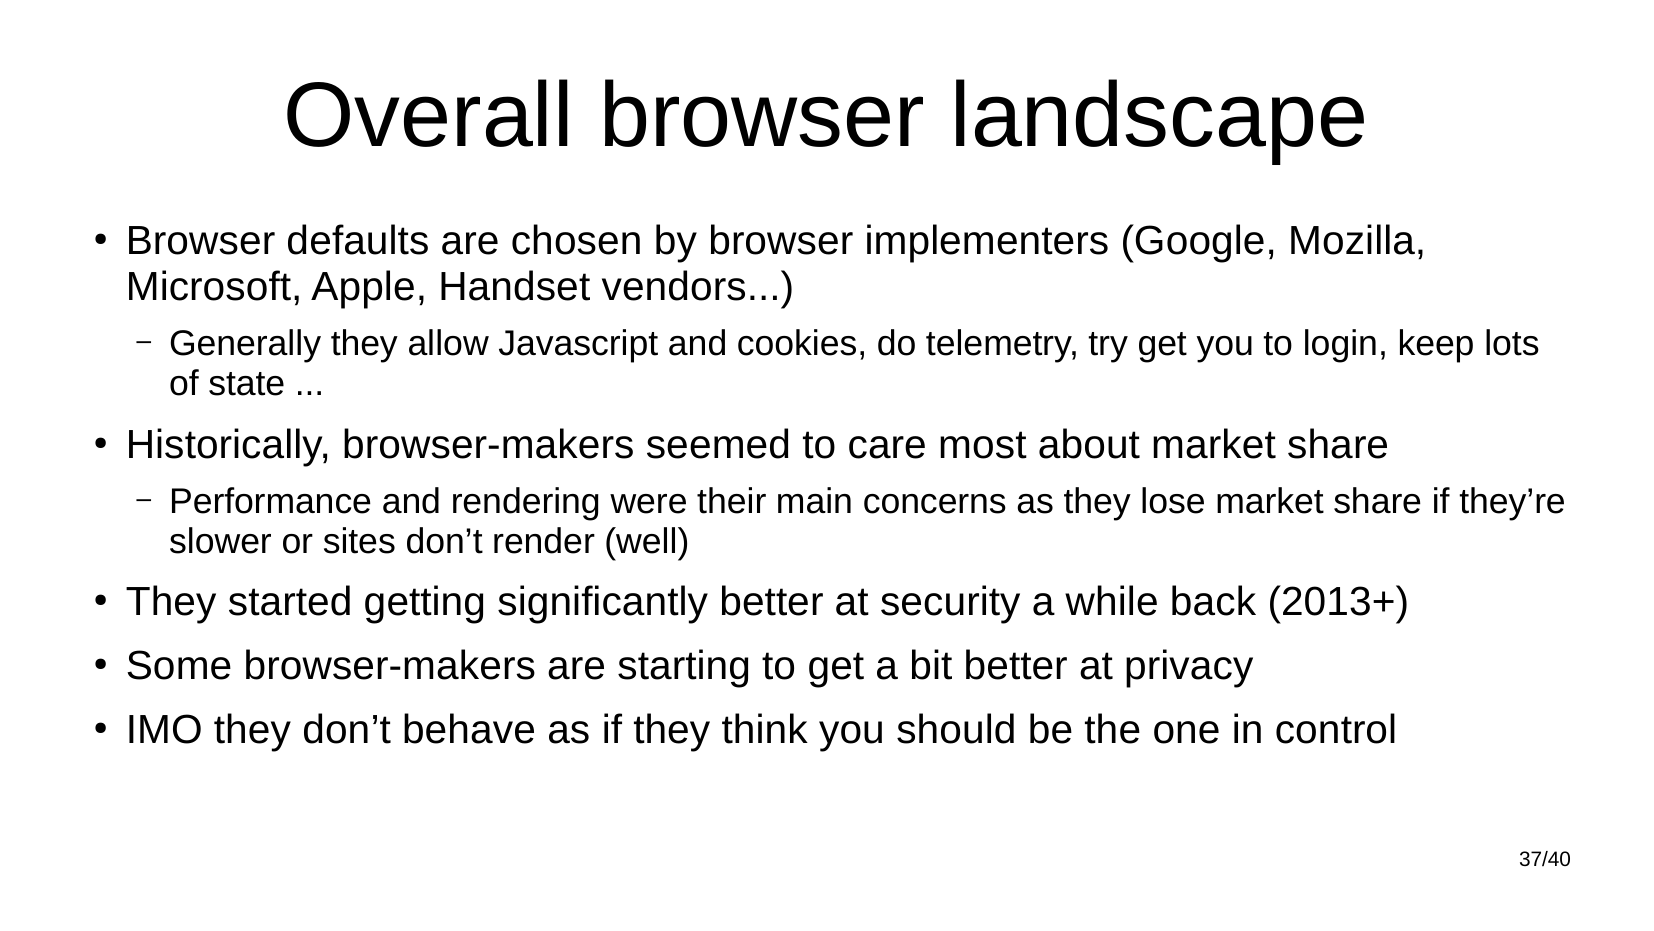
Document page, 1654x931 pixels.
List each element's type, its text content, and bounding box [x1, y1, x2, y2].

title Overall browser landscape [82, 37, 1571, 193]
list Browser defaults are chosen by browser implementers (Google, Mozilla, Microsoft, Apple, Handset vendors...) Generally they allow Javascript and cookies, do telemetry, try get you to login, keep lots of state ... Historically, browser-makers seemed to care most about market share Performance and rendering were their main concerns as they lose market share if they’re slower or sites don’t render (well) They started getting significantly better at security a while back (2013+) Some browser-makers are starting to get a bit better at privacy IMO they don’t behave as if they think you should be the one in control [82, 217, 1571, 758]
